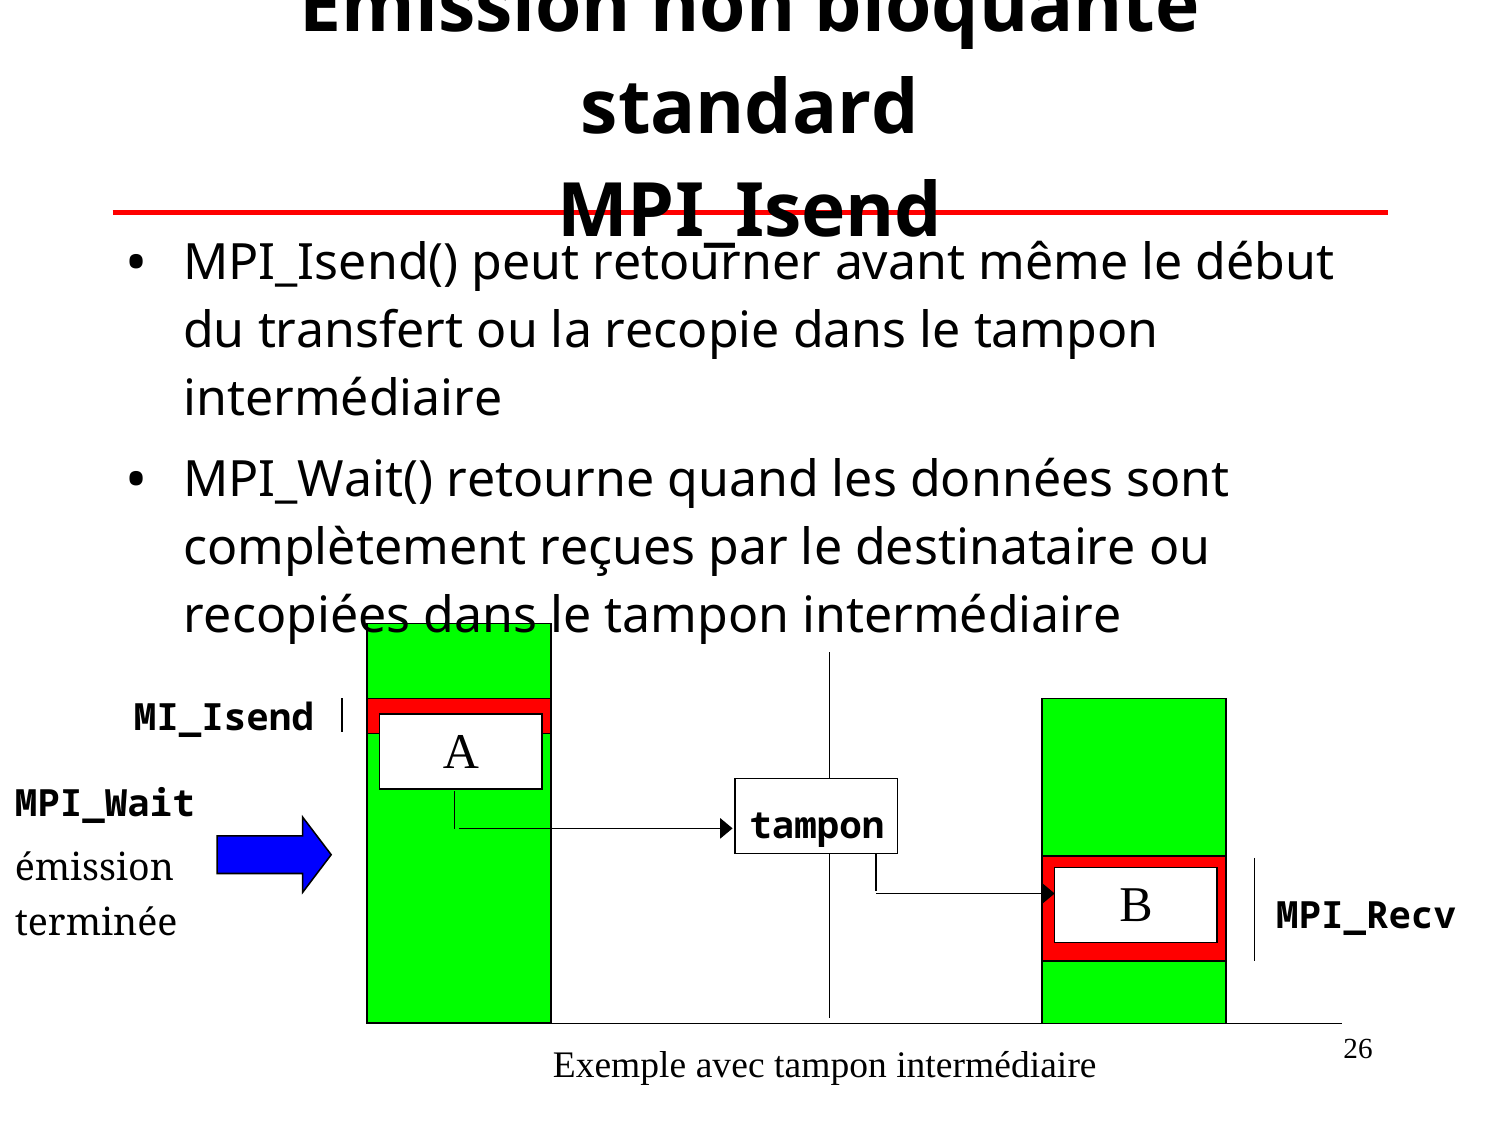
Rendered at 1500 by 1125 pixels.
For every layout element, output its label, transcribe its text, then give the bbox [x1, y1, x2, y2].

text_box [1042, 894, 1226, 1023]
text_box MPI_Recv [1261, 881, 1471, 948]
list MPI_Isend() peut retourner avant même le début du transfert ou la recopie dans le tampon intermédiaire MPI_Wait() retourne quand les données sont complètement reçues par le destinataire ou recopiées dans le tampon intermédiaire [112, 218, 1418, 894]
text_box MPI_Wait émission terminée [0, 768, 237, 955]
text_box [367, 894, 551, 1024]
title Emission non bloquante standard MPI_Isend [112, 6, 1388, 203]
text_box Exemple avec tampon intermédiaire [538, 1036, 1113, 1094]
text_box B [1129, 905, 1145, 919]
text_box B [1054, 894, 1218, 943]
text_box B [1129, 894, 1142, 903]
